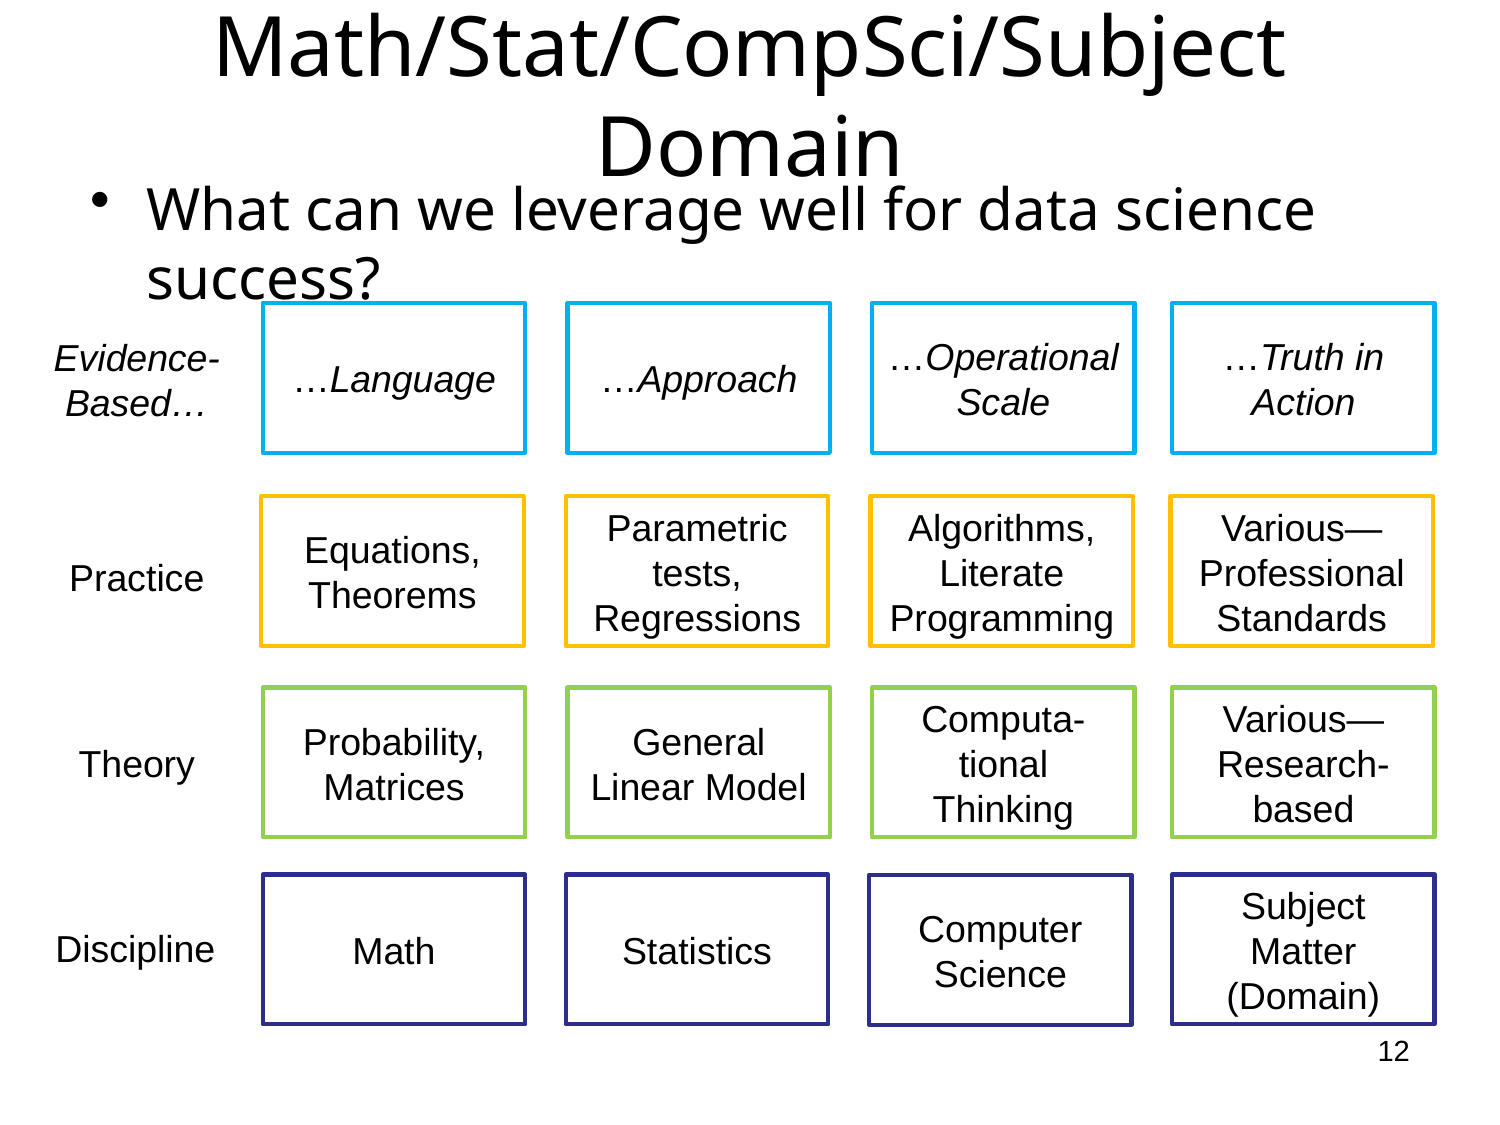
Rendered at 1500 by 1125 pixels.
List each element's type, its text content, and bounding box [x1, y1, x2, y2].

text_box …Truth in Action [1172, 302, 1435, 453]
slide_number <number> [1074, 1024, 1425, 1103]
list What can we leverage well for data science success? [75, 164, 1425, 259]
text_box Theory [63, 732, 210, 792]
text_box Various—Professional Standards [1170, 496, 1433, 647]
text_box Equations, Theorems [261, 496, 524, 647]
text_box Various—Research-based [1172, 687, 1435, 838]
text_box General Linear Model [567, 687, 830, 838]
text_box Statistics [565, 874, 829, 1025]
text_box Computer Science [868, 874, 1132, 1025]
text_box …Operational Scale [872, 302, 1135, 453]
text_box Computa-tional Thinking [872, 687, 1135, 838]
text_box Evidence- Based… [38, 326, 235, 431]
text_box Discipline [40, 917, 230, 978]
text_box Parametric tests, Regressions [565, 496, 829, 647]
text_box Subject Matter (Domain) [1172, 874, 1435, 1025]
text_box …Approach [567, 302, 830, 453]
text_box Math [262, 874, 526, 1025]
text_box Probability, Matrices [262, 687, 526, 838]
text_box Algorithms, Literate Programming [870, 496, 1133, 647]
text_box Practice [54, 546, 220, 607]
title Math/Stat/CompSci/Subject Domain [75, 45, 1425, 142]
text_box …Language [262, 302, 526, 453]
